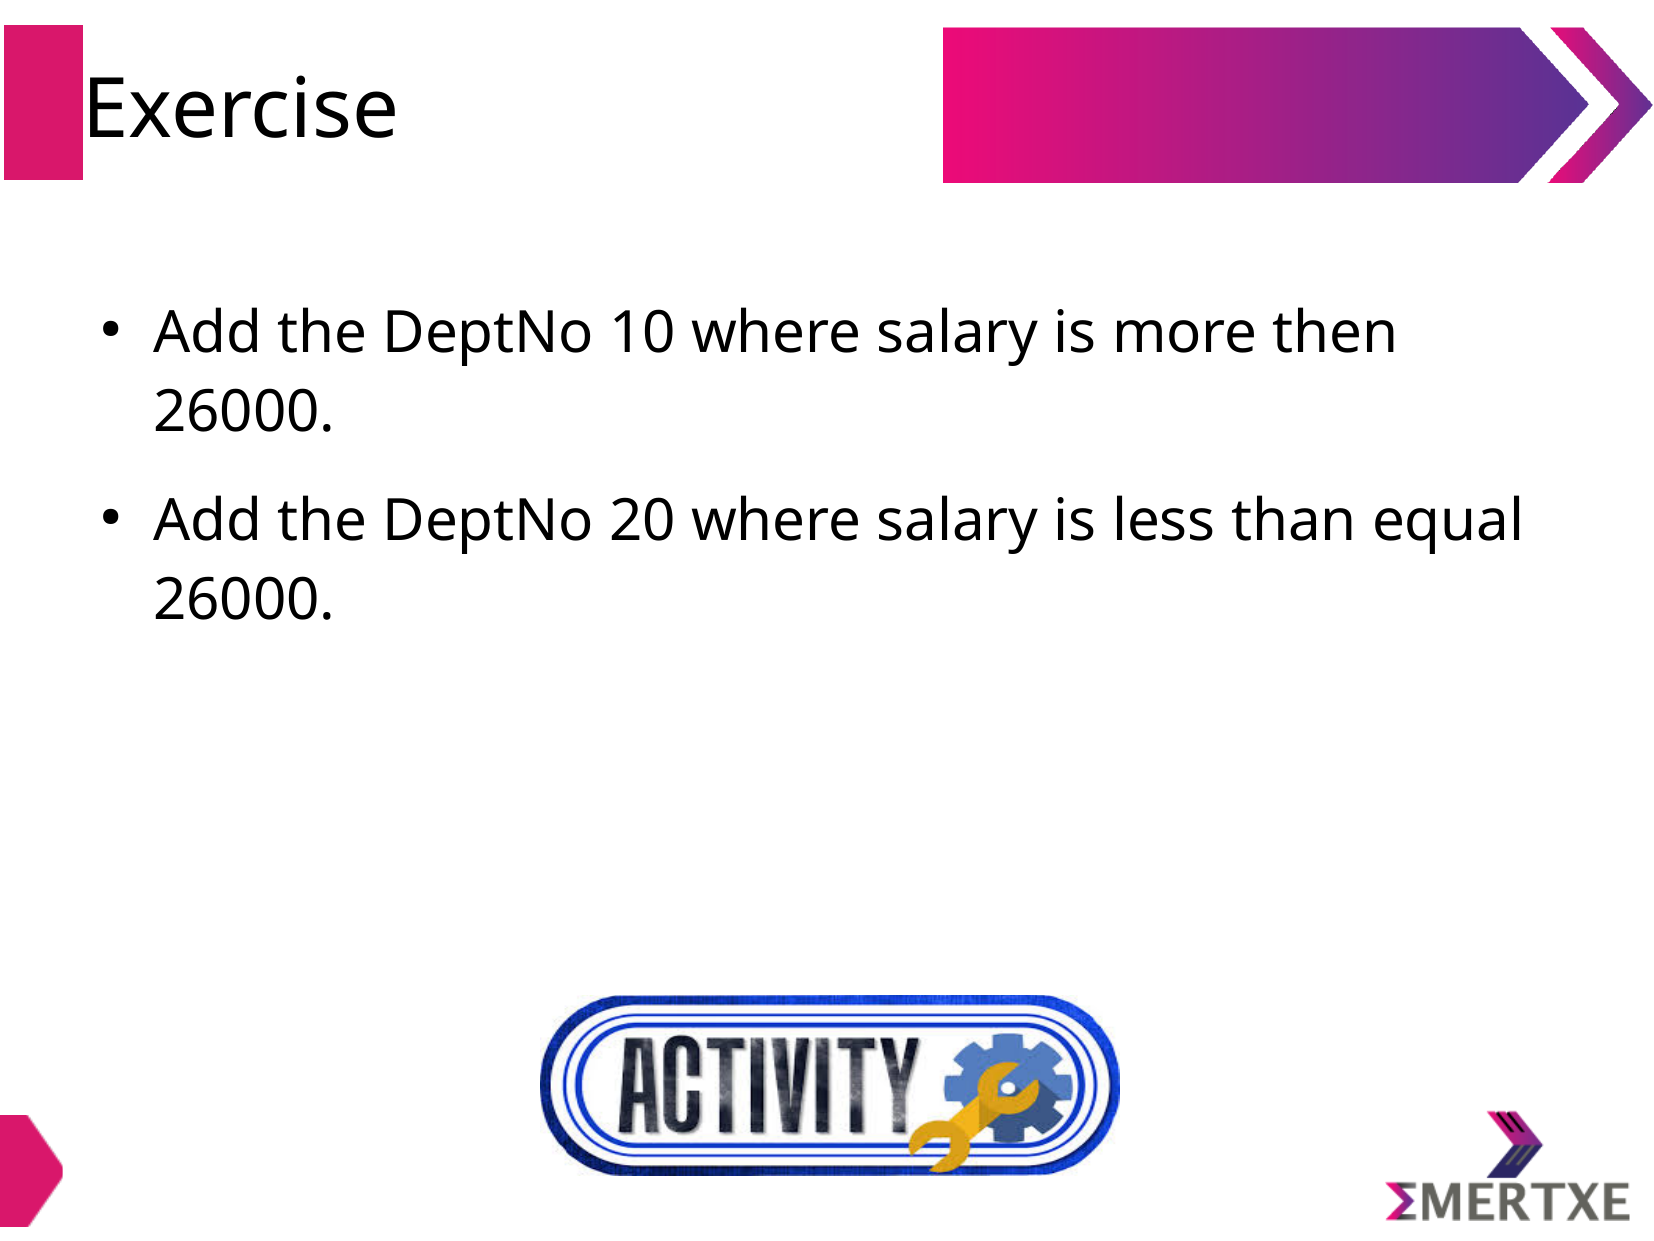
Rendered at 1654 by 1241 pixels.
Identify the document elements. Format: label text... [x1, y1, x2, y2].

picture [1571, 27, 1653, 183]
list Add the DeptNo 10 where salary is more then 26000. Add the DeptNo 20 where salary is less than equal 26000. [82, 290, 1571, 1010]
picture [1385, 1107, 1631, 1221]
title Exercise [82, 2, 1571, 210]
picture [540, 995, 1120, 1176]
